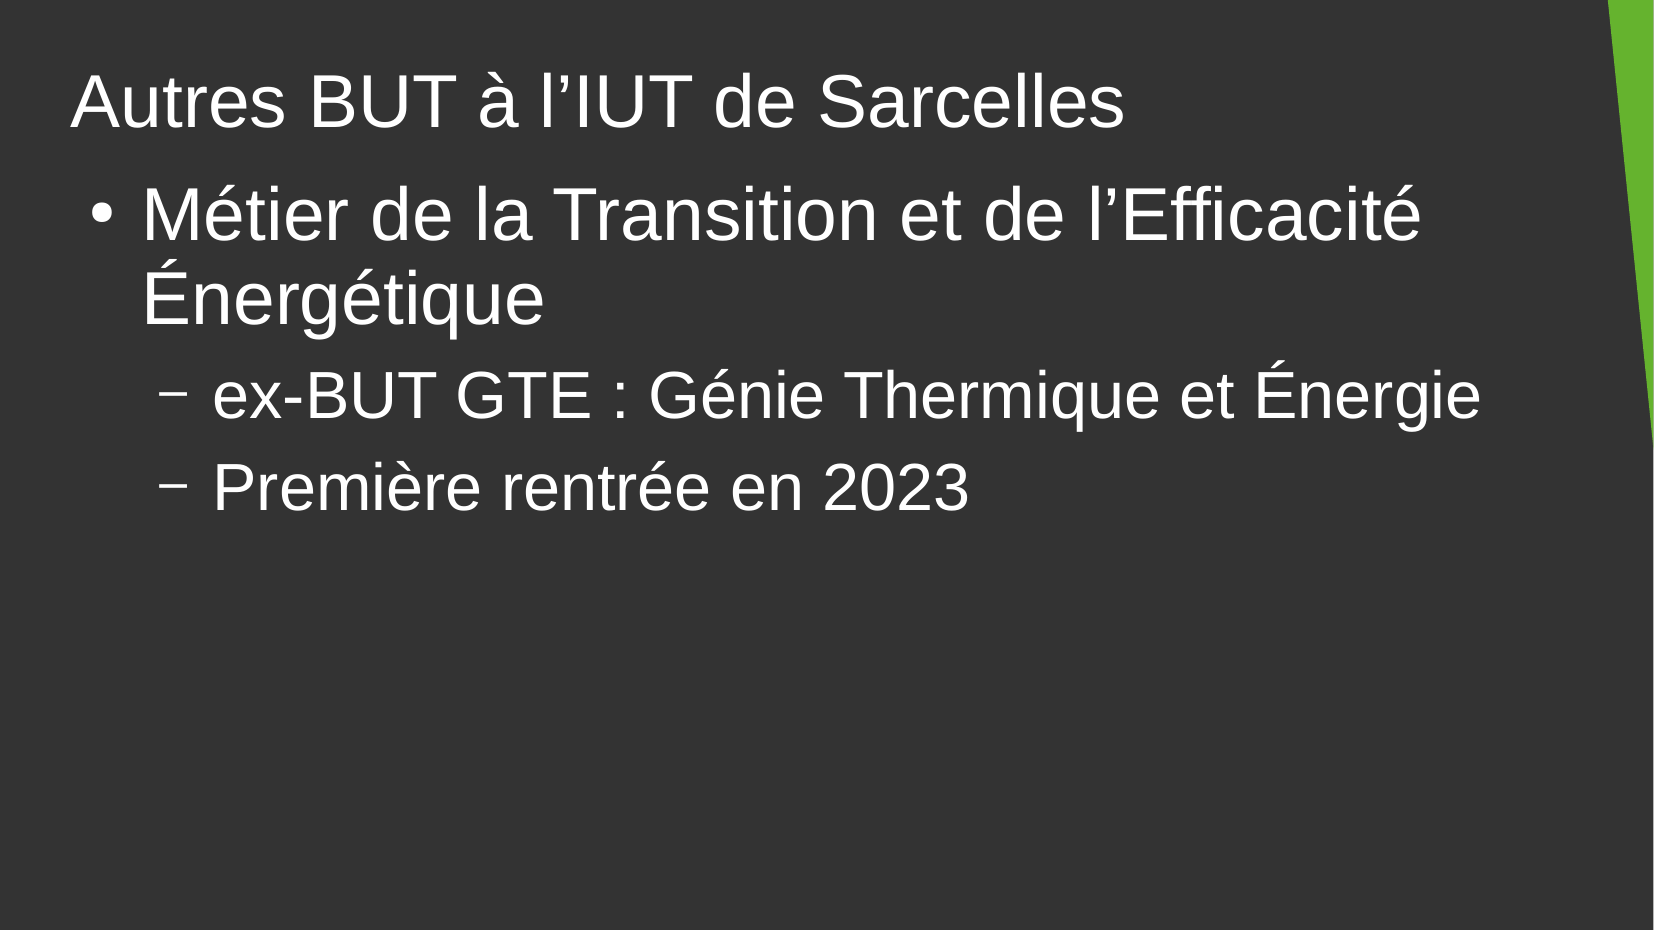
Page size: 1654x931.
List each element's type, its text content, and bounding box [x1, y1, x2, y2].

list Autres BUT à l’IUT de Sarcelles Métier de la Transition et de l’Efficacité Énergétique ex-BUT GTE : Génie Thermique et Énergie Première rentrée en 2023 [70, 59, 1595, 827]
text_box [1607, 0, 1654, 455]
